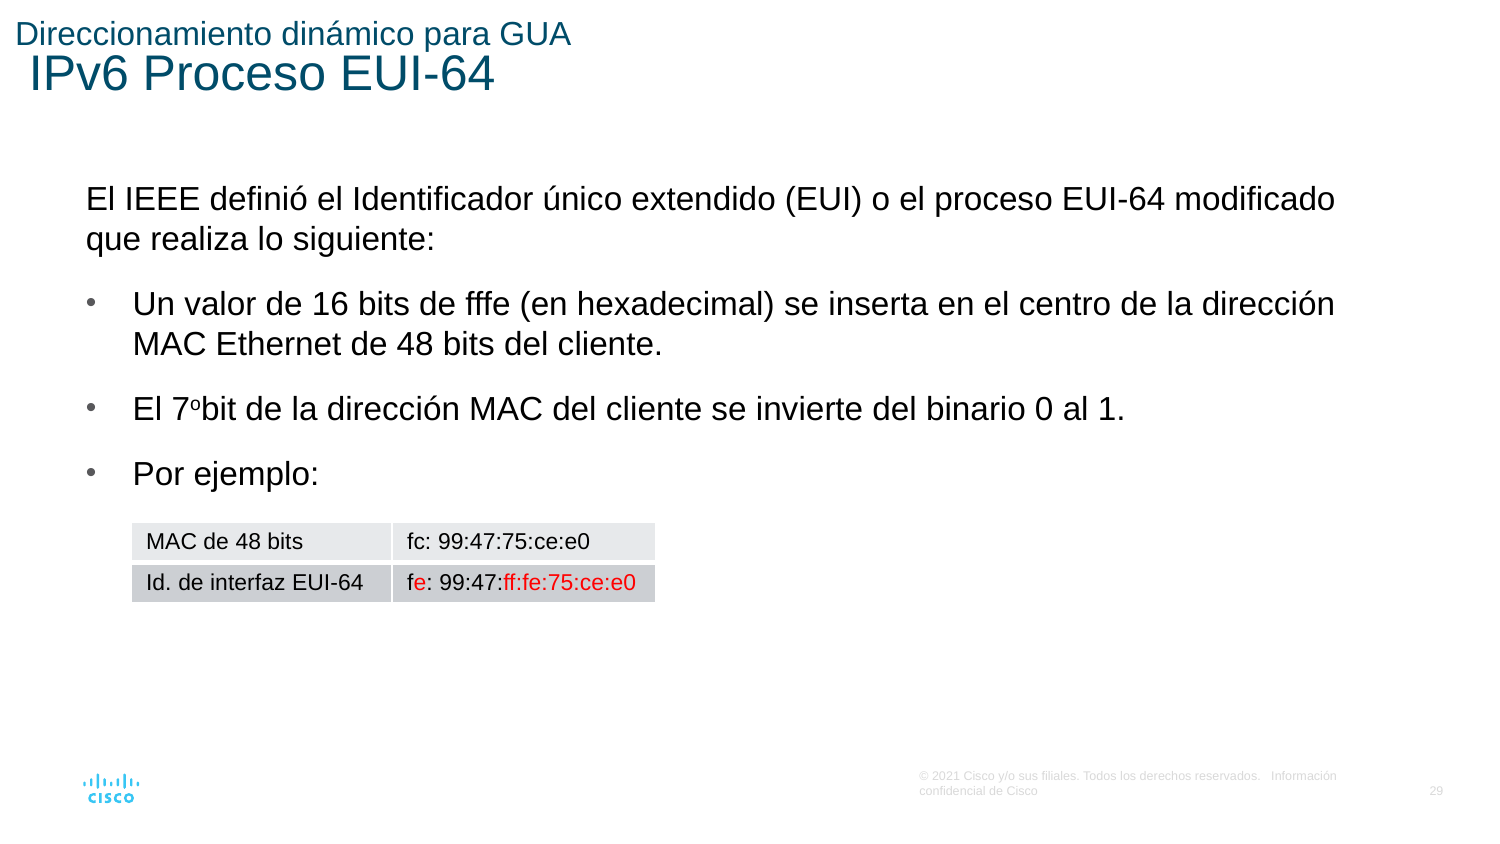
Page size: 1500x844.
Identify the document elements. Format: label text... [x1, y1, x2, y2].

table_cell fe: 99:47:ff:fe:75:ce:e0 [393, 565, 655, 602]
table_cell Id. de interfaz EUI-64 [132, 565, 391, 602]
title Direccionamiento dinámico para GUA IPv6 Proceso EUI-64 [0, 0, 1369, 121]
list El IEEE definió el Identificador único extendido (EUI) o el proceso EUI-64 modificado que realiza lo siguiente: Un valor de 16 bits de fffe (en hexadecimal) se inserta en el centro de la dirección MAC Ethernet de 48 bits del cliente. El 7obit de la dirección MAC del cliente se invierte del binario 0 al 1. Por ejemplo: [70, 169, 1369, 500]
table_header fc: 99:47:75:ce:e0 [393, 523, 655, 560]
table_header MAC de 48 bits [132, 523, 391, 560]
